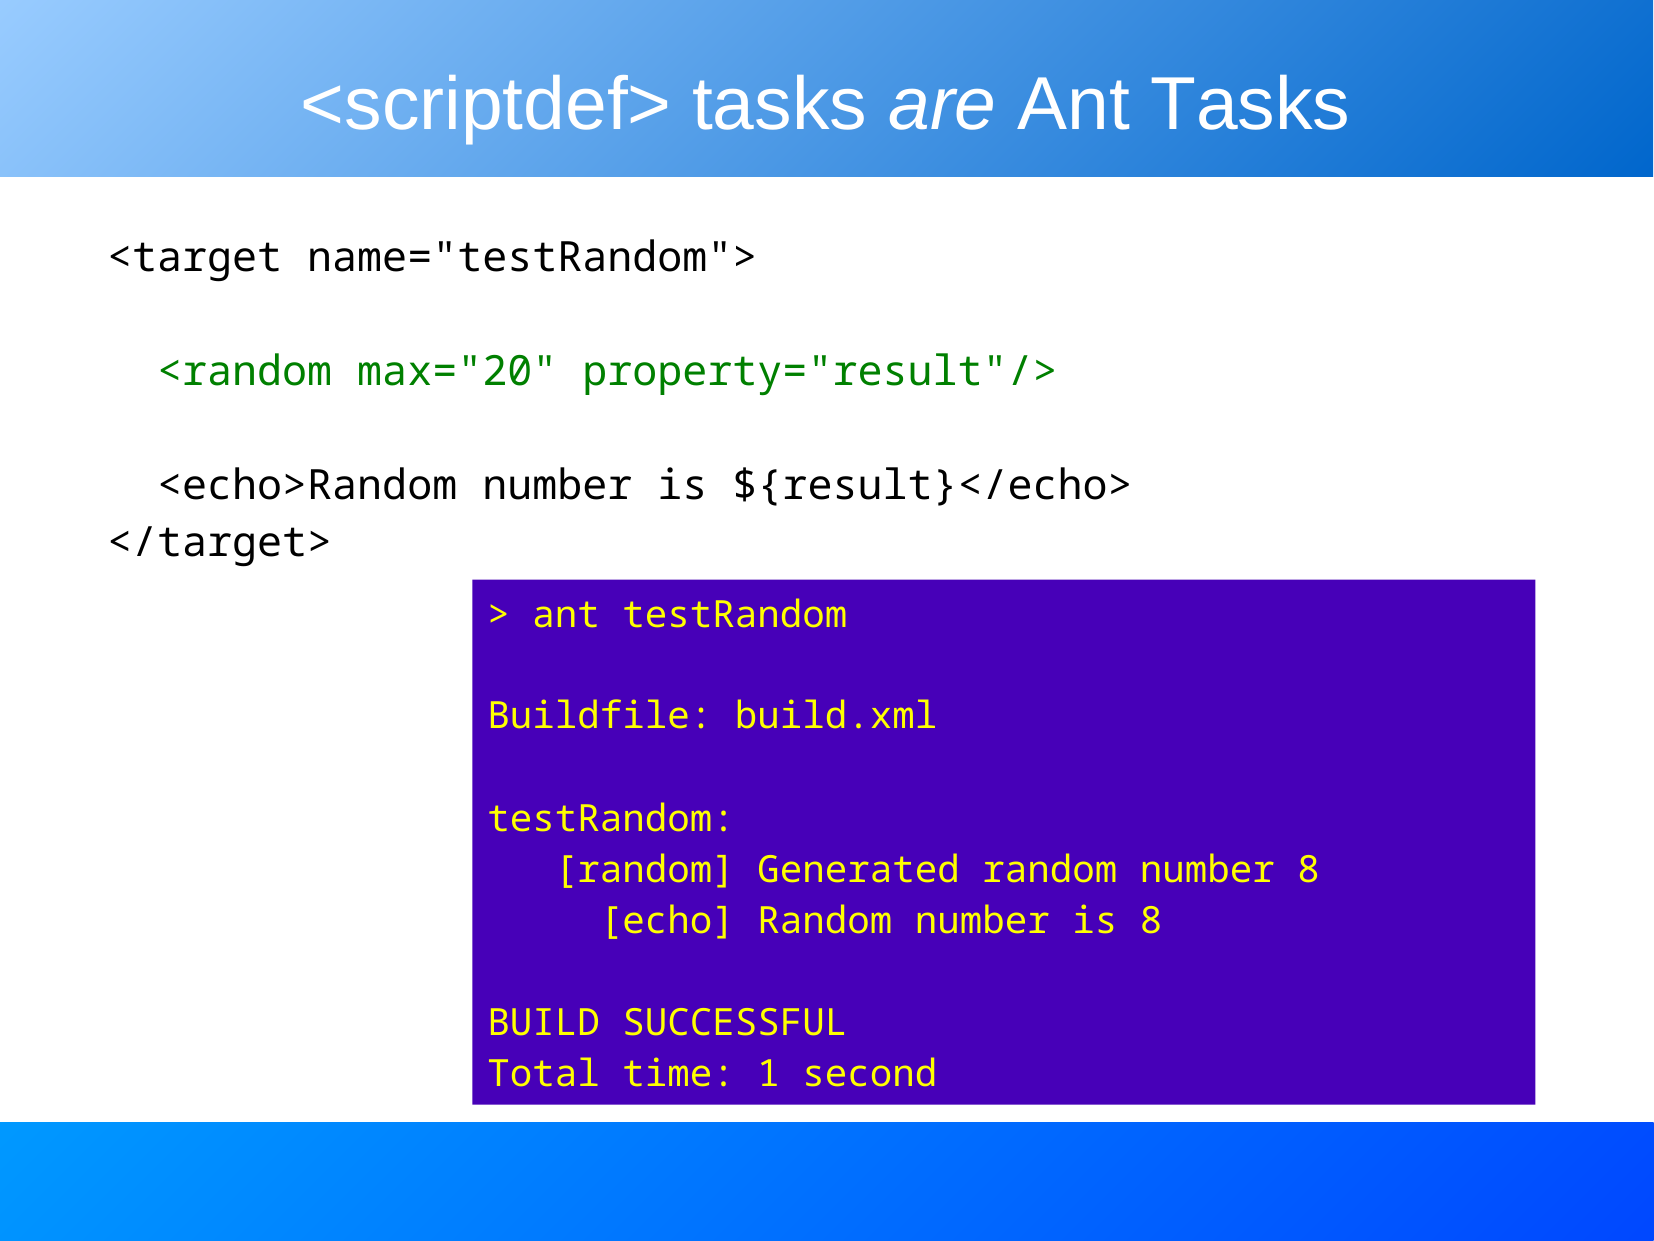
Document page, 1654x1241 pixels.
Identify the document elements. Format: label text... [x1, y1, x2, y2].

text_box > ant testRandom Buildfile: build.xml testRandom: [random] Generated random number 8 [echo] Random number is 8 BUILD SUCCESSFUL Total time: 1 second [472, 591, 1536, 1093]
title <scriptdef> tasks are Ant Tasks [162, 59, 1489, 148]
text_box <target name="testRandom"> <random max="20" property="result"/> <echo>Random number is ${result}</echo> </target> [92, 235, 1540, 561]
